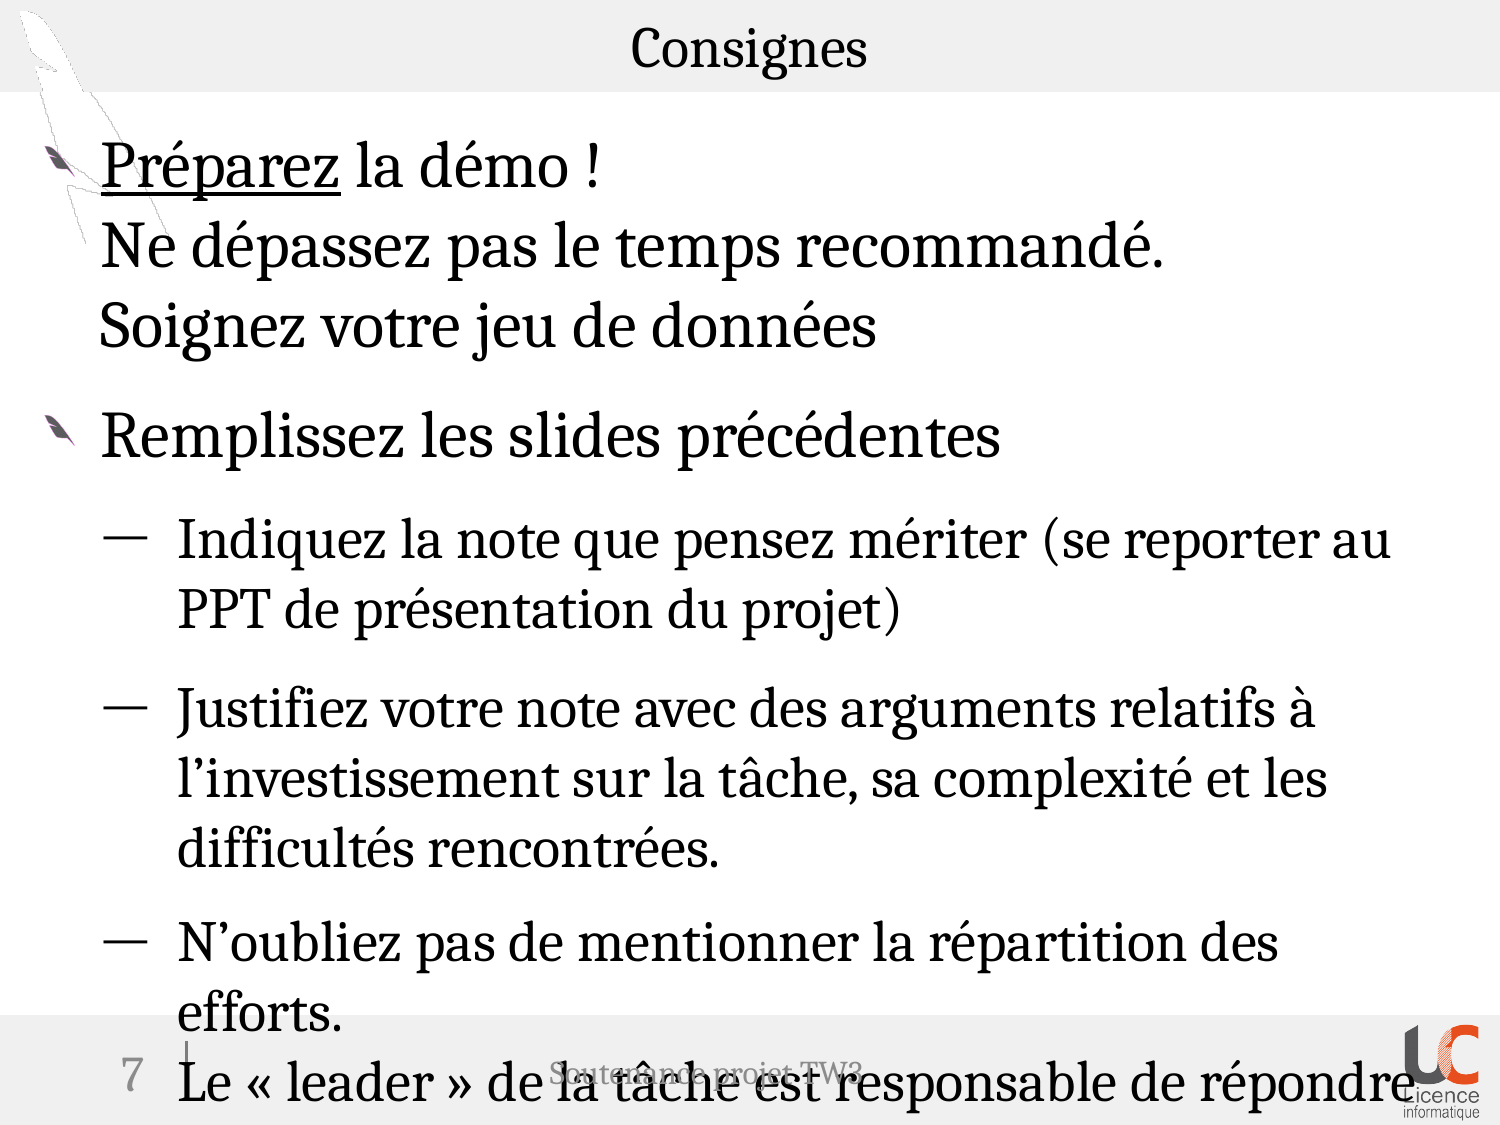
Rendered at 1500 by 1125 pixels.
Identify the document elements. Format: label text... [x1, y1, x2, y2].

list Préparez la démo ! Ne dépassez pas le temps recommandé. Soignez votre jeu de données Remplissez les slides précédentes Indiquez la note que pensez mériter (se reporter au PPT de présentation du projet) Justifiez votre note avec des arguments relatifs à l’investissement sur la tâche, sa complexité et les difficultés rencontrées. N’oubliez pas de mentionner la répartition des efforts. Le « leader » de la tâche est responsable de répondre aux éventuelles questions. Préparez la présentation orale Ne perdez pas de temps à essayer d’improviser, merci ! Répartir les rôles en fonction des leaderships. N’essayez pas de parler de ce que vous ne maîtrisez pas. Ce n’est pas un spectacle de stand-up ! Vous n’êtes pas là pour amuser la galerie. Surveillez le chronomètre (10-12 minutes maximum), pensez à votre auditoire. [29, 113, 1471, 1012]
footer Soutenance projet TW3 [208, 1041, 1205, 1102]
title Consignes [75, 9, 1425, 79]
picture [1398, 1020, 1484, 1122]
picture [17, 9, 187, 113]
slide_number <numéro> [29, 1041, 160, 1102]
picture [1398, 1076, 1409, 1085]
